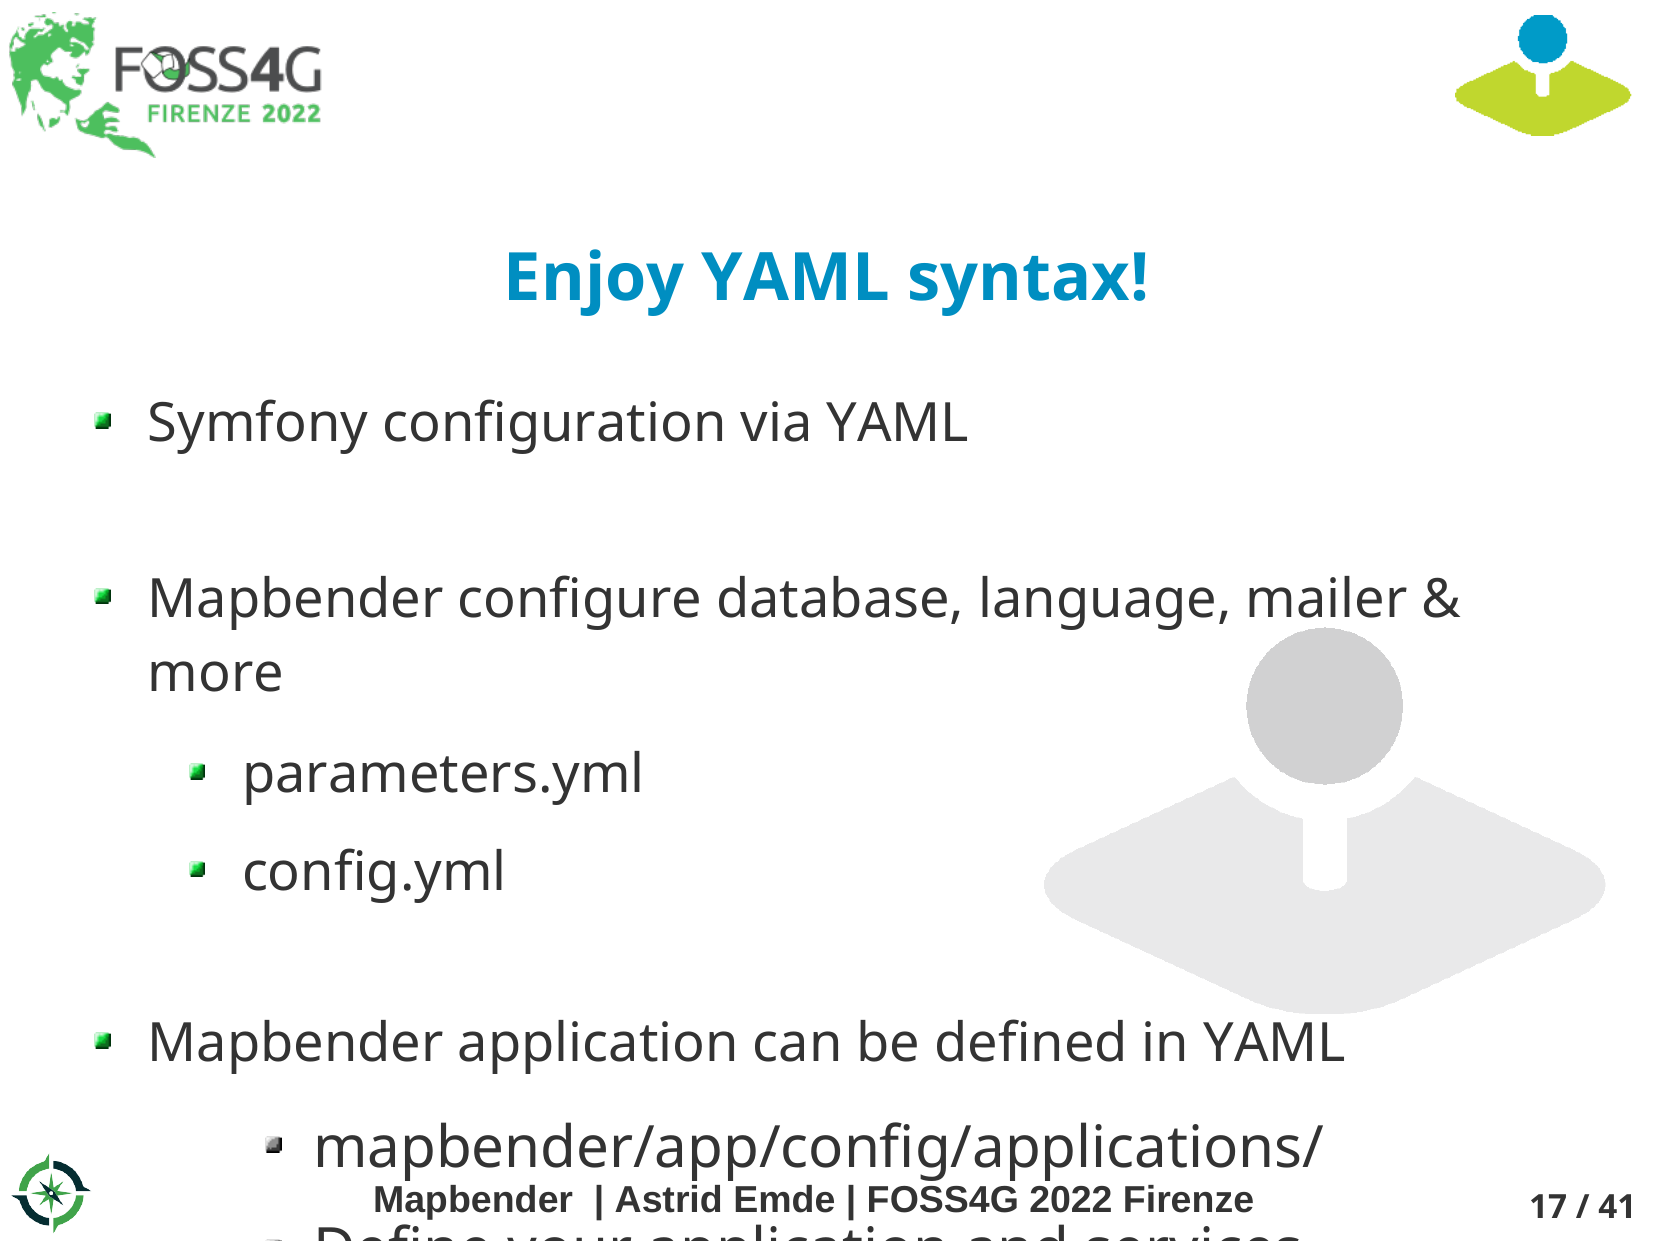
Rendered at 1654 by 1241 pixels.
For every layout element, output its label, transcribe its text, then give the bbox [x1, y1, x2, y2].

picture [1455, 15, 1633, 136]
list Symfony configuration via YAML Mapbender configure database, language, mailer & more parameters.yml config.yml Mapbender application can be defined in YAML mapbender/app/config/applications/ Define your application and services [76, 383, 1565, 1203]
picture [10, 1152, 92, 1234]
picture [0, 12, 376, 158]
title Enjoy YAML syntax! [82, 188, 1571, 361]
